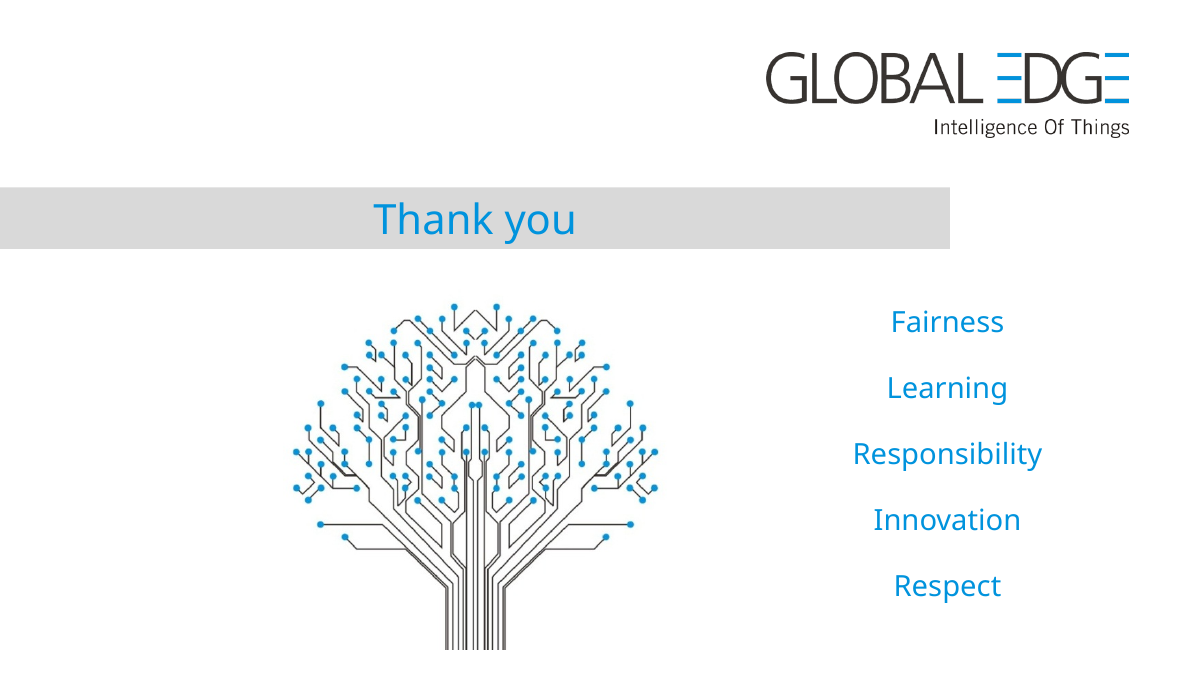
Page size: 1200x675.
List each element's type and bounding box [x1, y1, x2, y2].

picture [766, 52, 1129, 138]
picture [283, 279, 667, 650]
